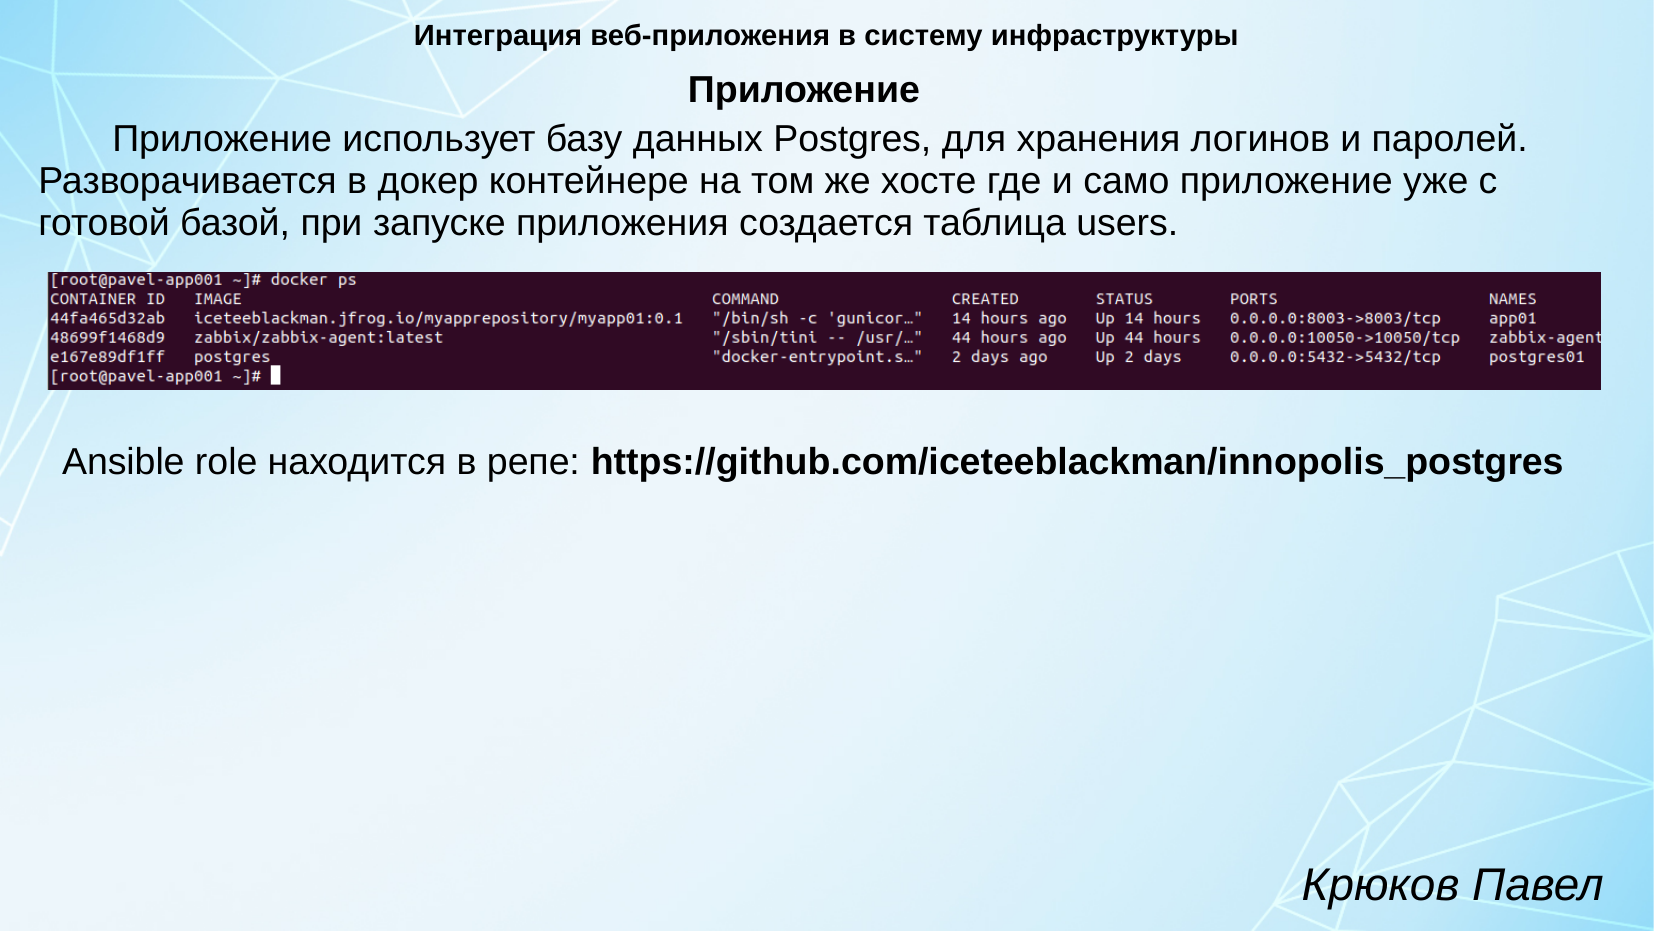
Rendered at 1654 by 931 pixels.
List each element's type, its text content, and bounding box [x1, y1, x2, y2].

picture [0, 0, 1654, 931]
title Интеграция веб-приложения в систему инфраструктуры [11, 11, 1642, 60]
subtitle Крюков Павел [1251, 838, 1654, 931]
text_box Приложение использует базу данных Postgres, для хранения логинов и паролей. Разворачивается в докер контейнере на том же хосте где и само приложение уже с готовой базой, при запуске приложения создается таблица users. [23, 110, 1583, 294]
text_box Приложение [673, 61, 935, 110]
text_box Ansible role находится в репе: https://github.com/iceteeblackman/innopolis_postgres [47, 432, 1595, 532]
